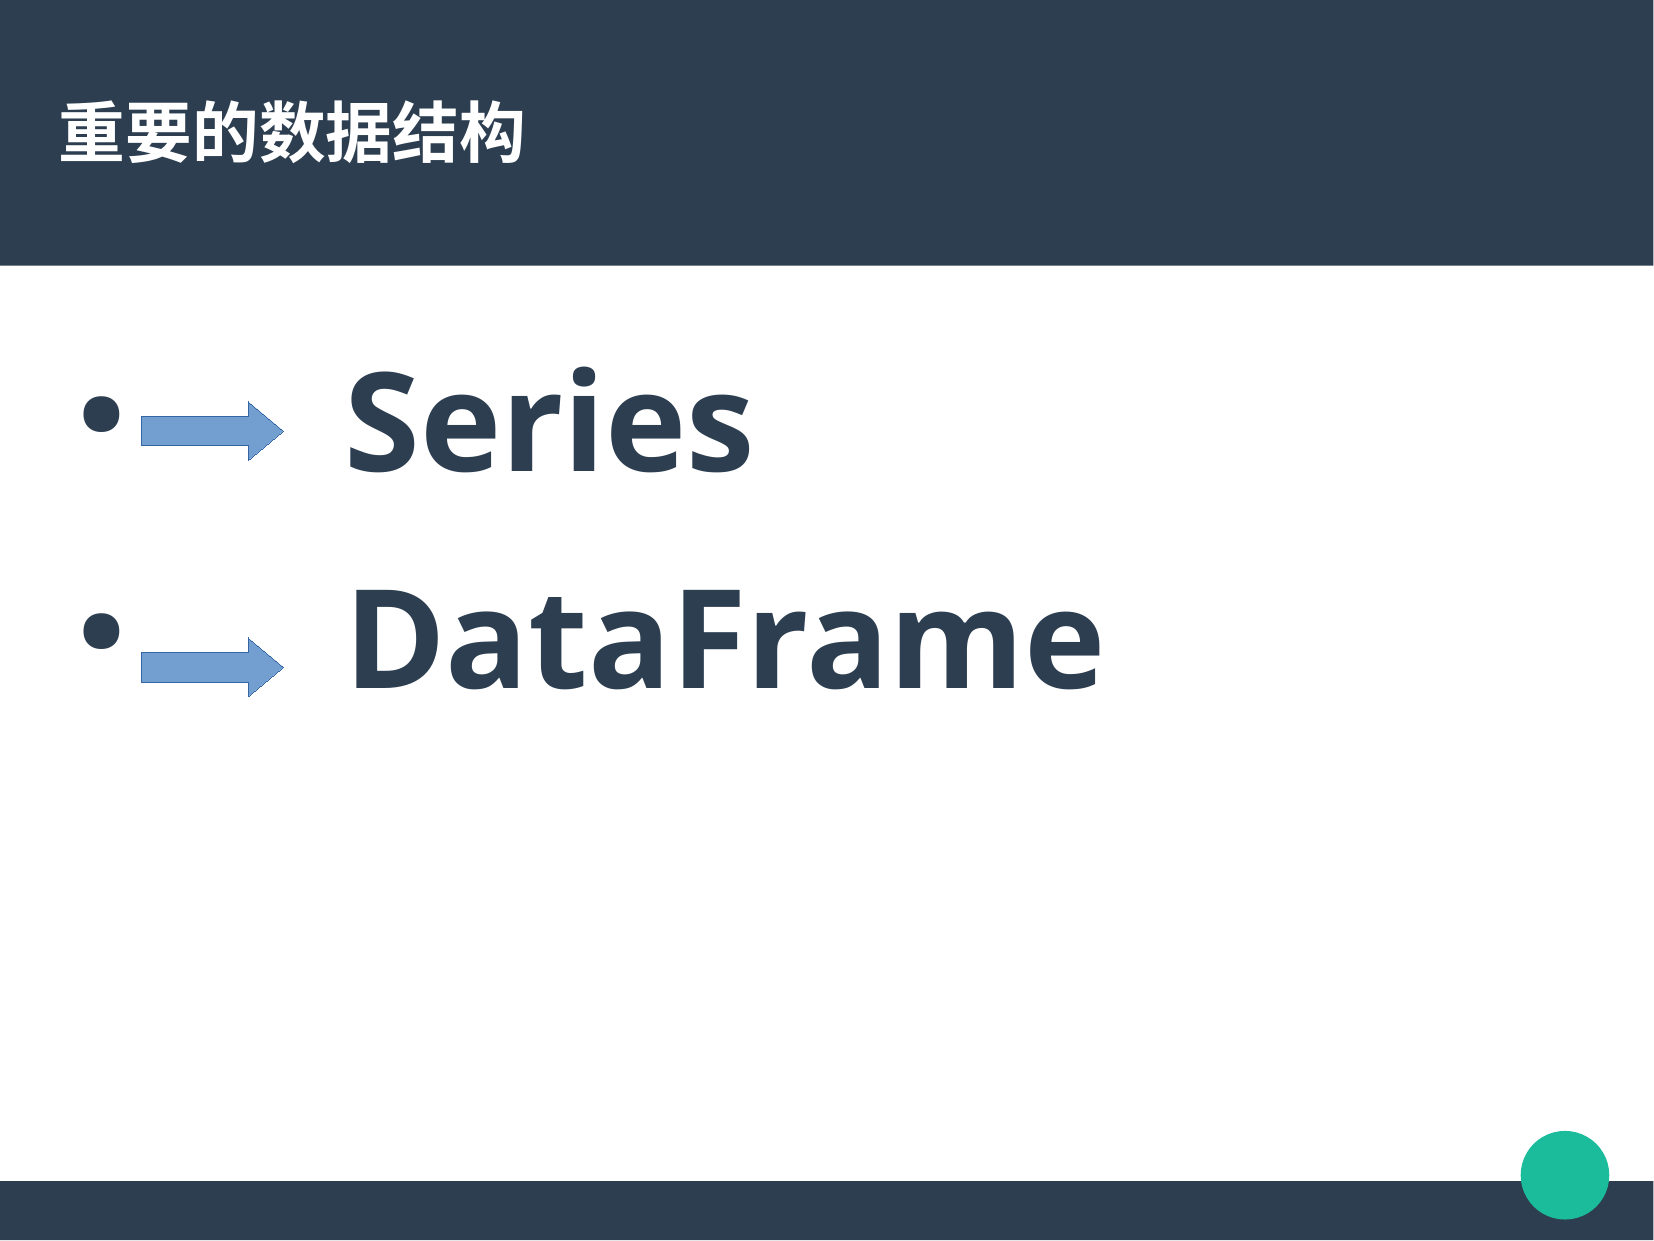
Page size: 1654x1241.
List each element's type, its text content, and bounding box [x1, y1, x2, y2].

text_box [141, 401, 284, 461]
title 重要的数据结构 [59, 49, 1595, 207]
text_box [141, 637, 284, 697]
list Series DataFrame [59, 324, 1595, 1152]
